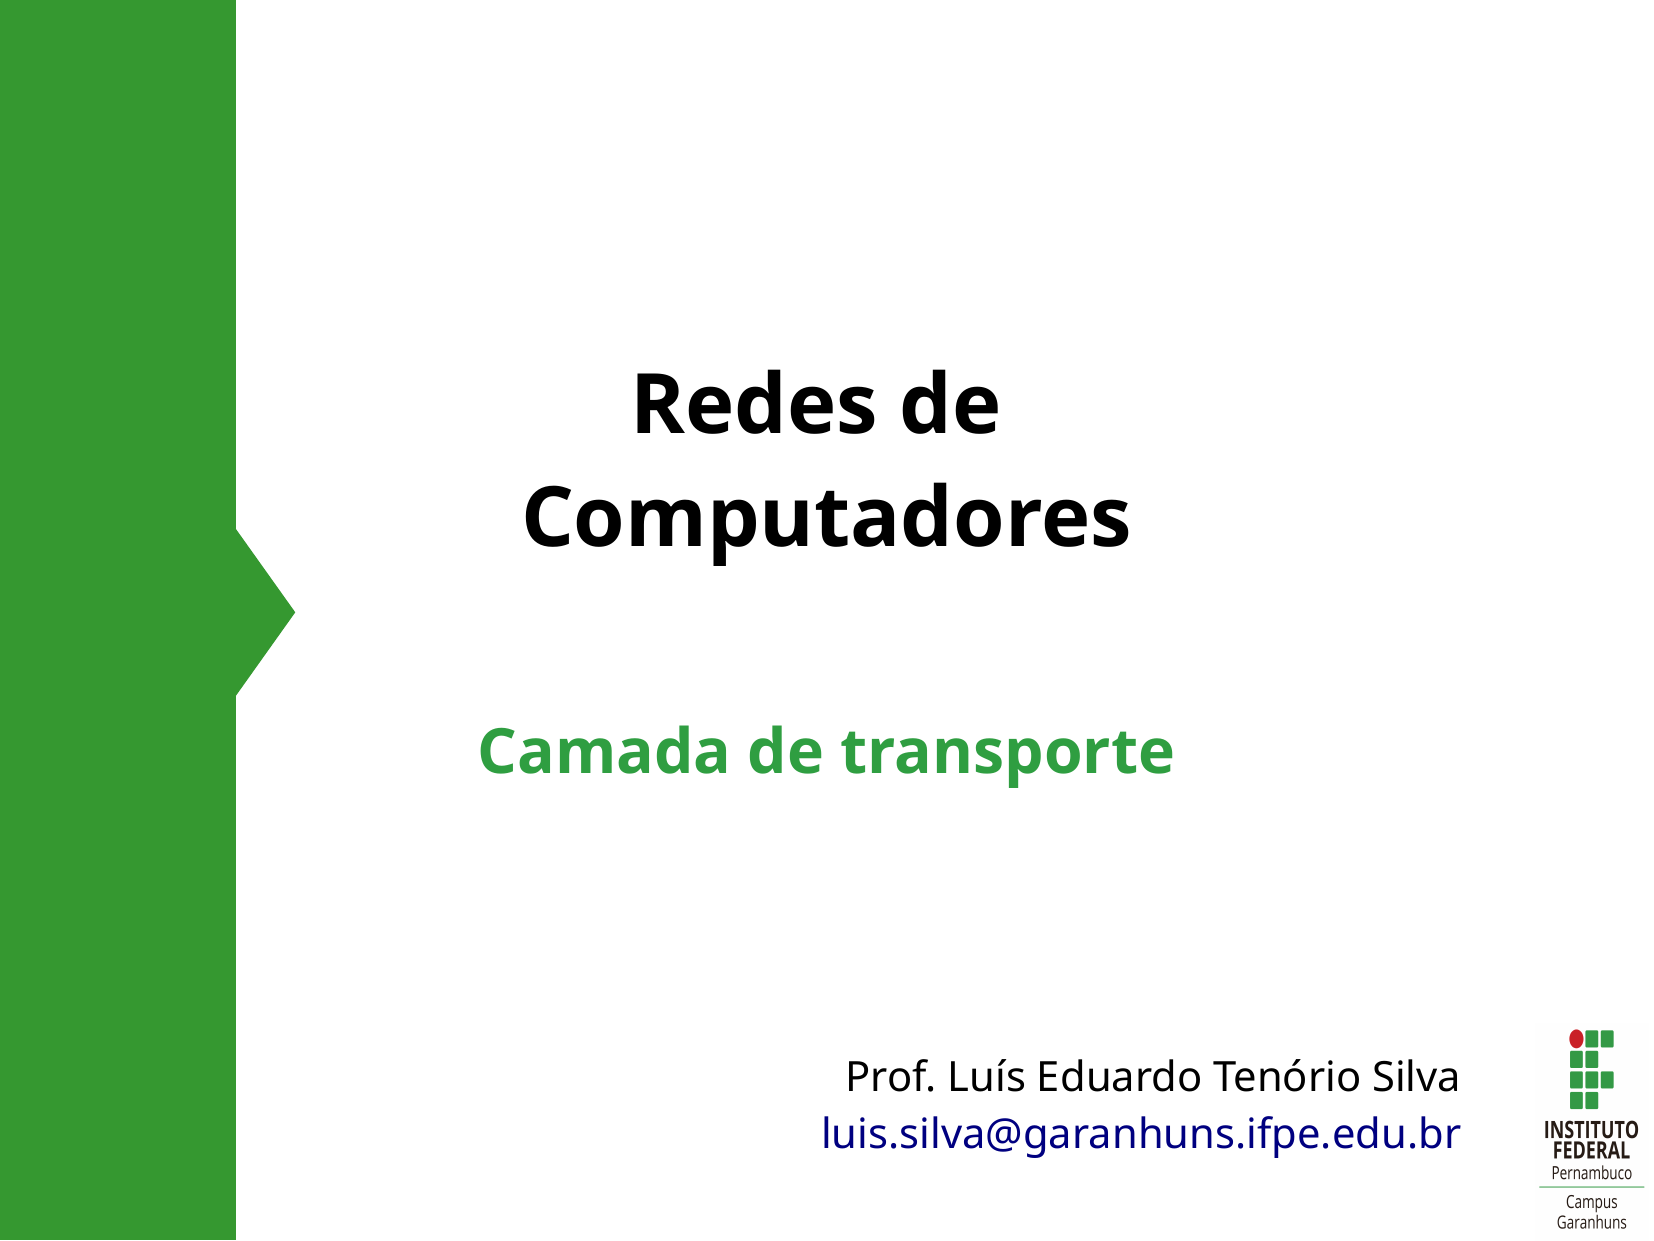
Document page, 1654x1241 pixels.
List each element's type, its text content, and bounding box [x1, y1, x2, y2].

text_box [0, 0, 296, 1240]
picture [1535, 1023, 1649, 1241]
title Camada de transporte [191, 619, 1462, 879]
title Prof. Luís Eduardo Tenório Silva luis.silva@garanhuns.ifpe.edu.br [191, 974, 1462, 1234]
title Redes de Computadores [191, 328, 1462, 588]
